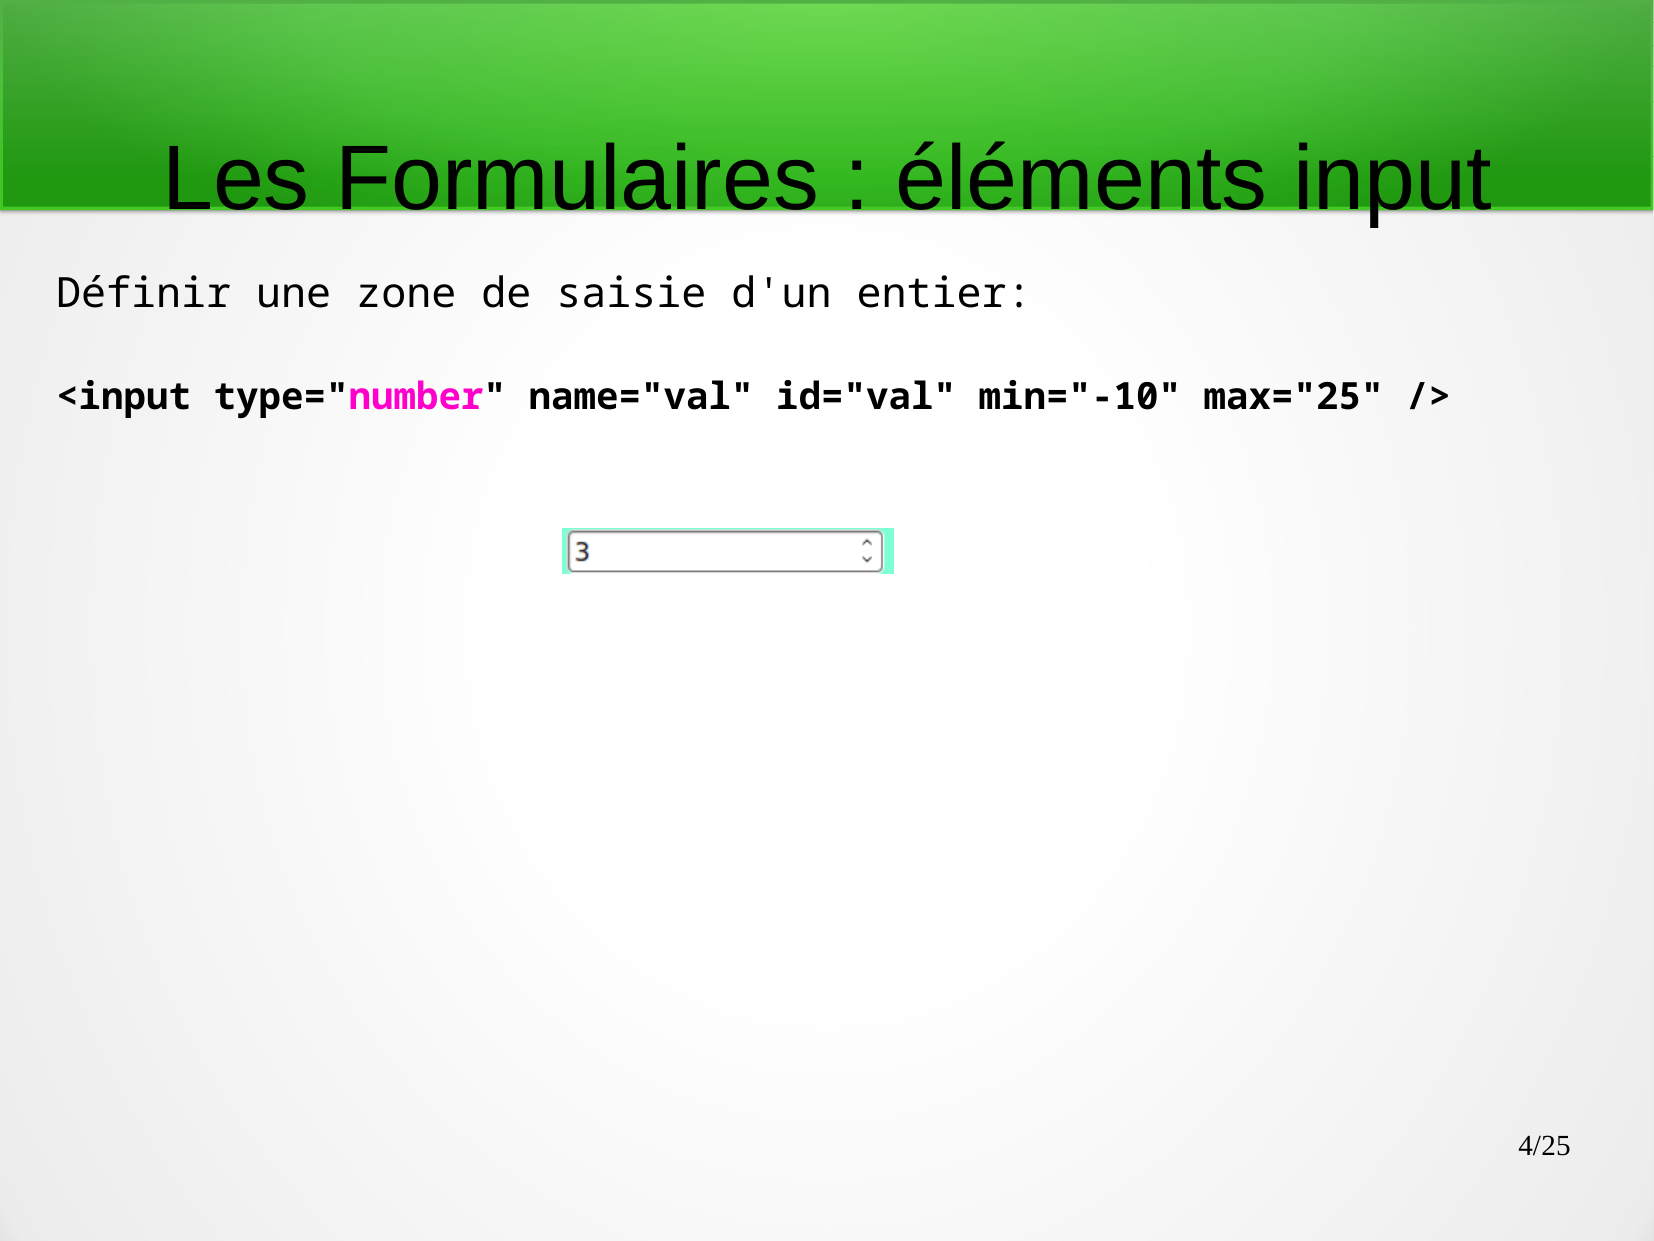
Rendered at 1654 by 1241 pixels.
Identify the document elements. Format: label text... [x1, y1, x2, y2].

title Les Formulaires : éléments input [121, 77, 1534, 265]
picture [562, 528, 894, 574]
text_box Définir une zone de saisie d'un entier: <input type="number" name="val" id="val" min="-10" max="25" /> [55, 265, 1624, 1188]
